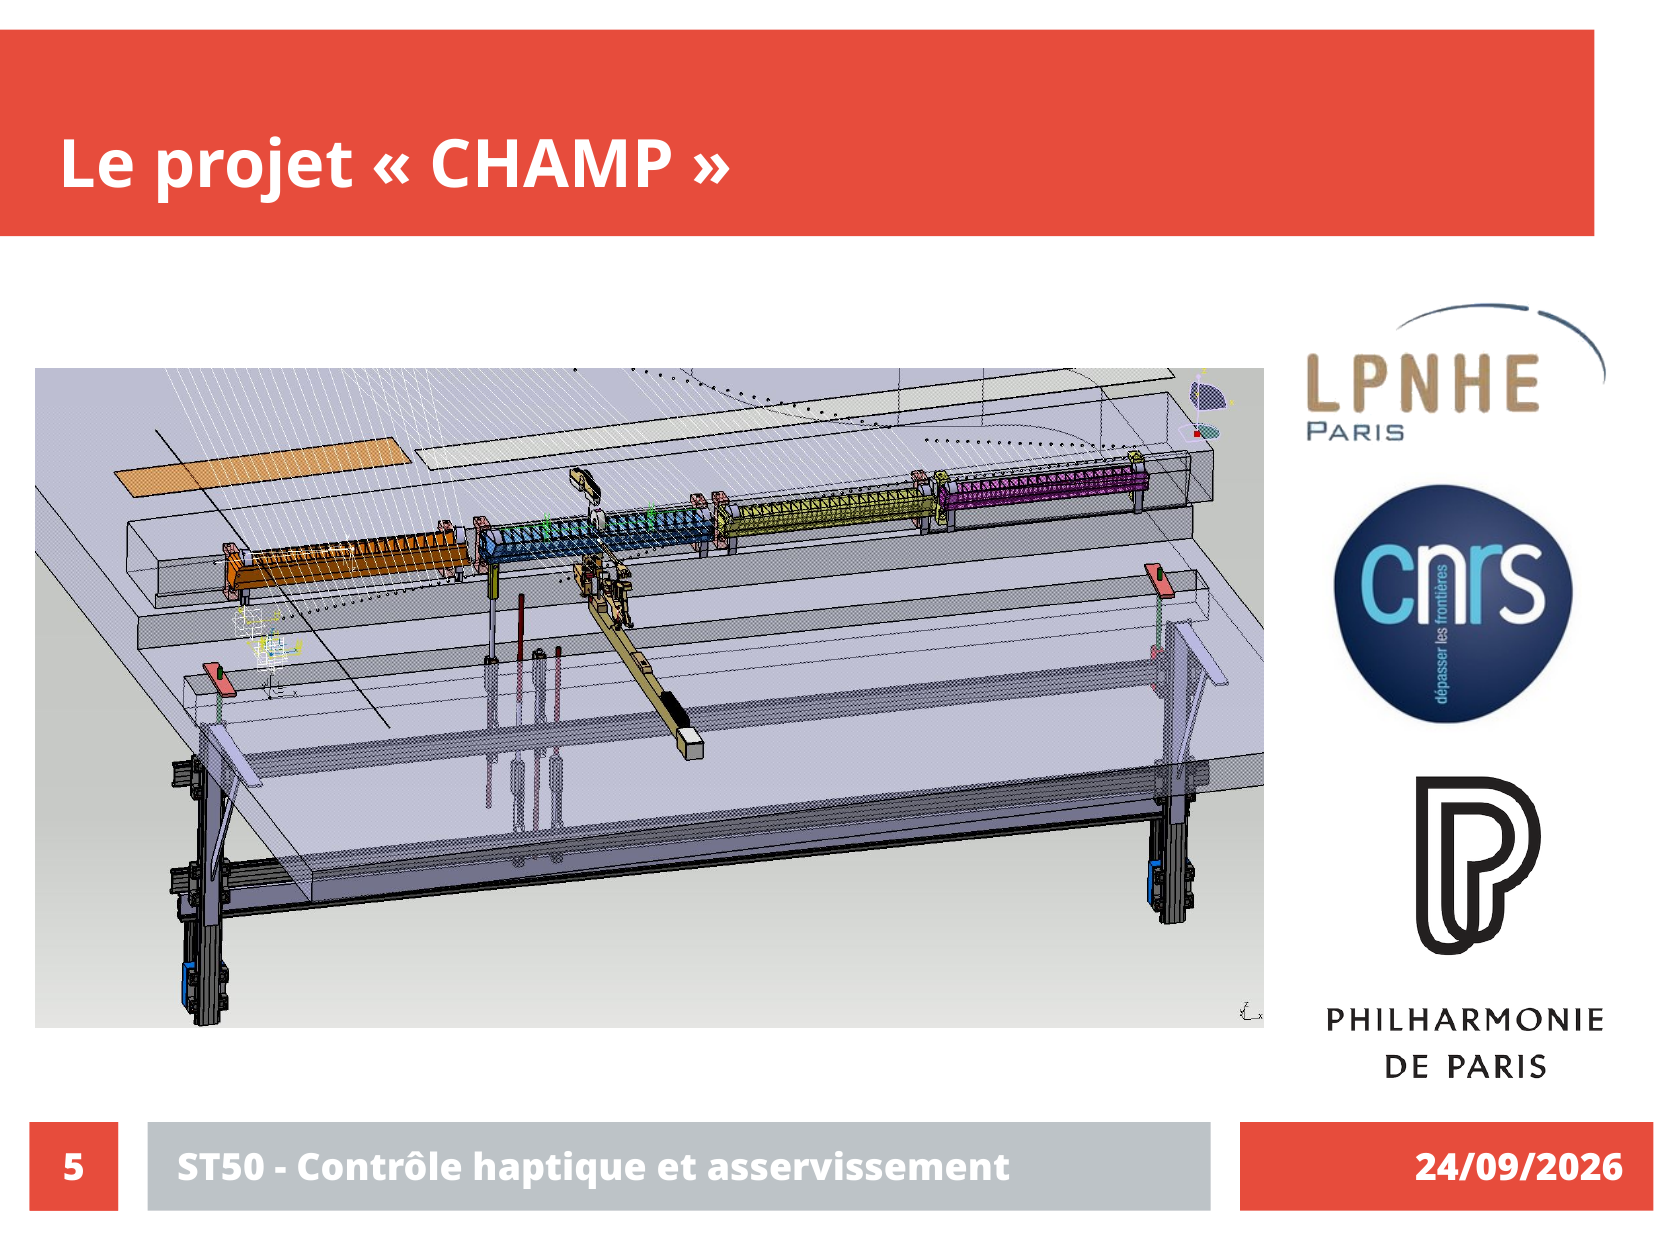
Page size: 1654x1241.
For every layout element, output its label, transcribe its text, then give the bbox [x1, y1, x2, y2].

picture [1275, 271, 1638, 733]
picture [35, 368, 1264, 1028]
title Le projet « CHAMP » [59, 59, 1595, 207]
list [59, 324, 1565, 1093]
picture [1299, 761, 1630, 1093]
